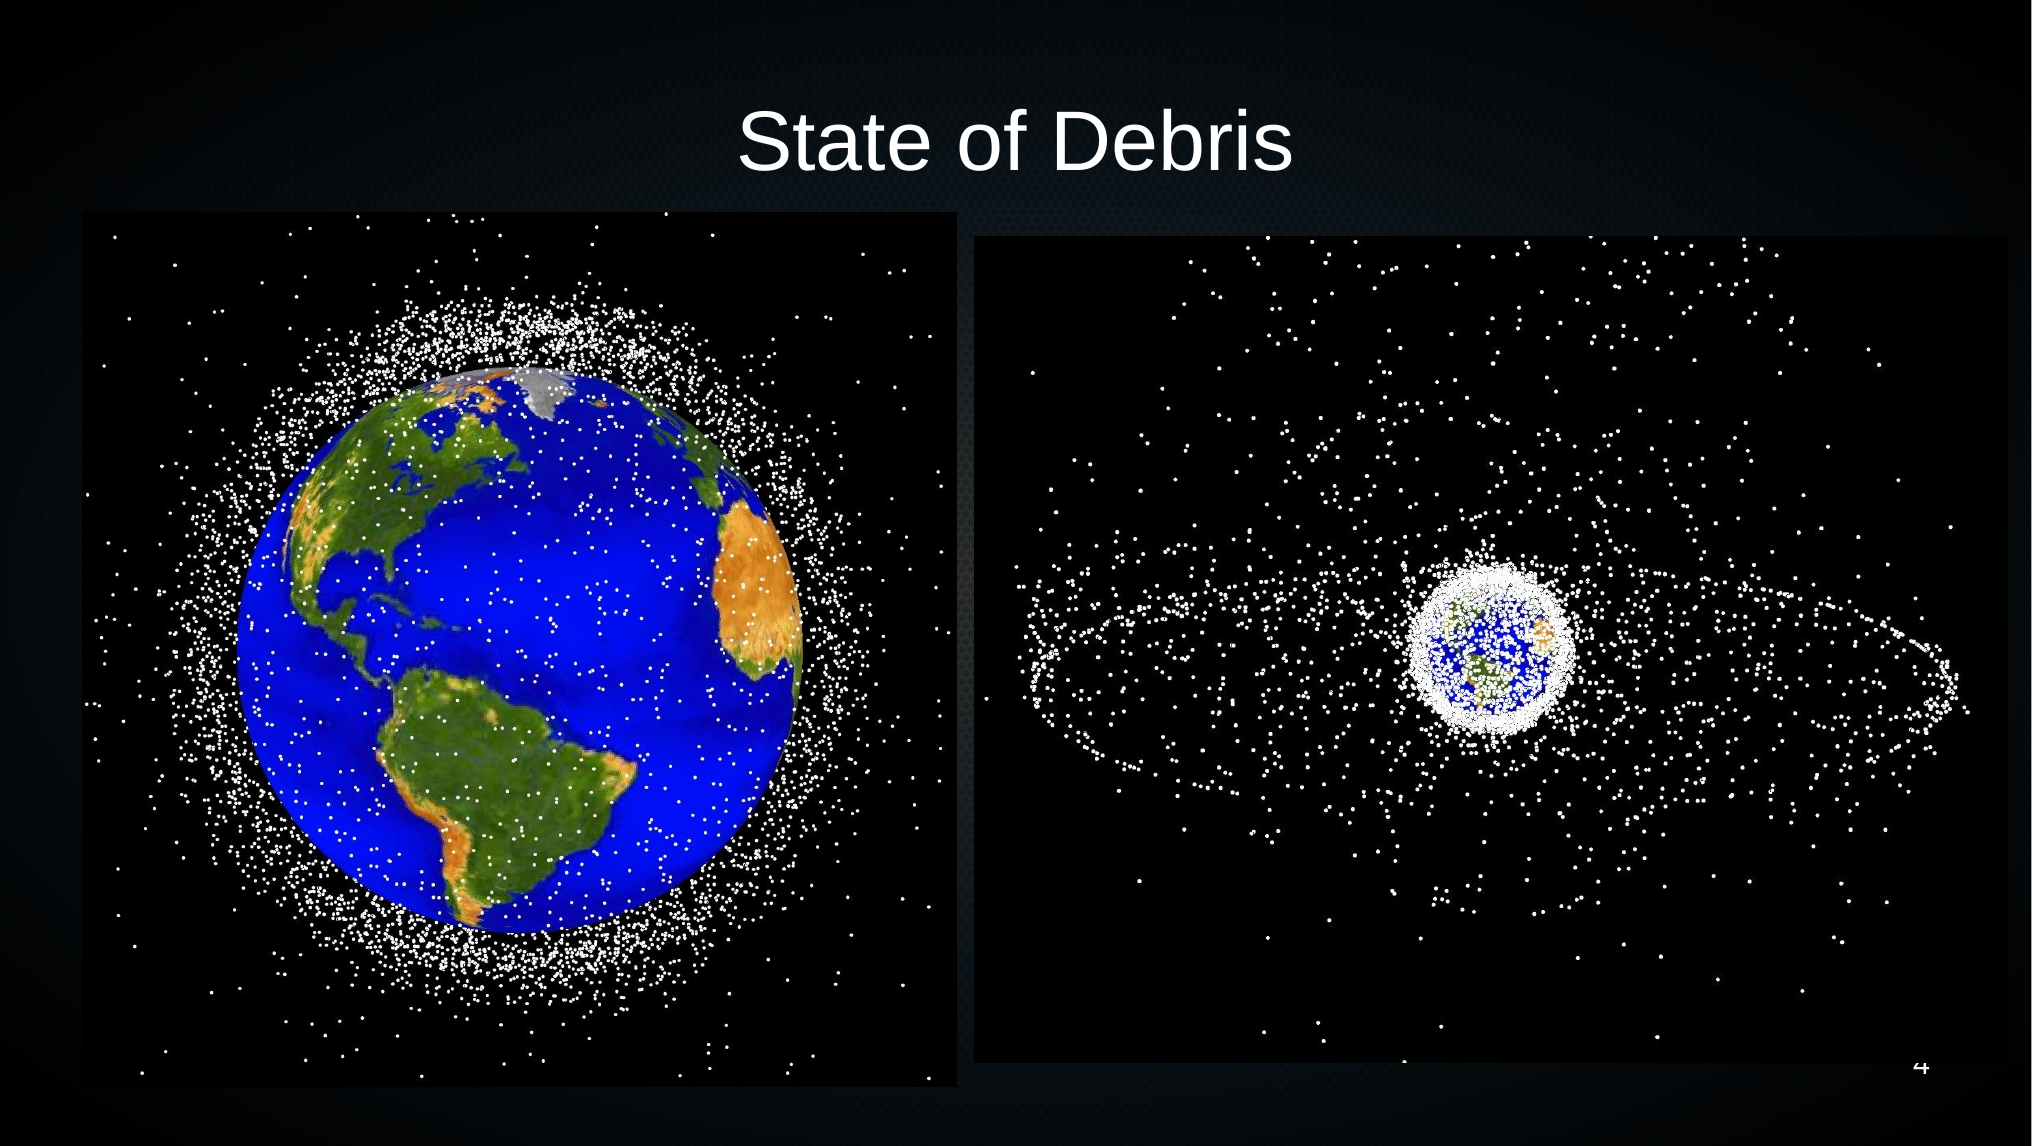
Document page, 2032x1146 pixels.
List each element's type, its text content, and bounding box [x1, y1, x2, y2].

title State of Debris [101, 45, 1930, 237]
picture [0, 0, 2032, 1146]
